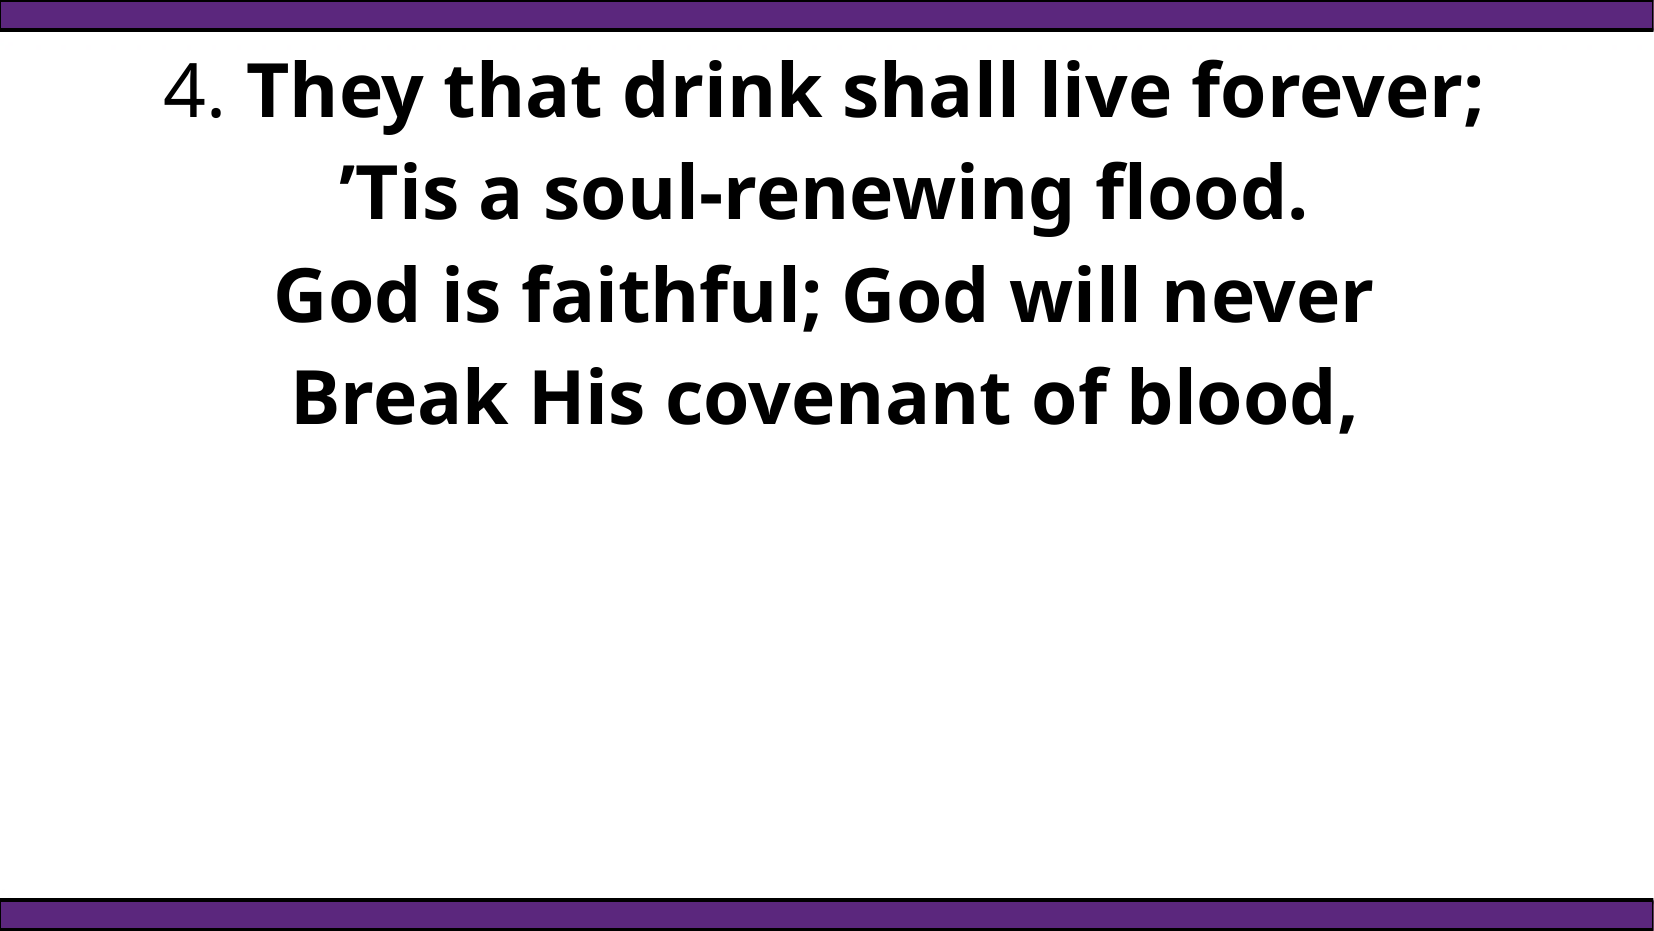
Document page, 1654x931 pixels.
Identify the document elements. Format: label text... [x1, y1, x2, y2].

text_box 4. They that drink shall live forever; ’Tis a soul-renewing flood. God is faithful; God will never Break His covenant of blood, [75, 30, 1576, 445]
text_box [0, 0, 1654, 31]
text_box [0, 900, 1654, 931]
picture [0, 31, 1654, 900]
